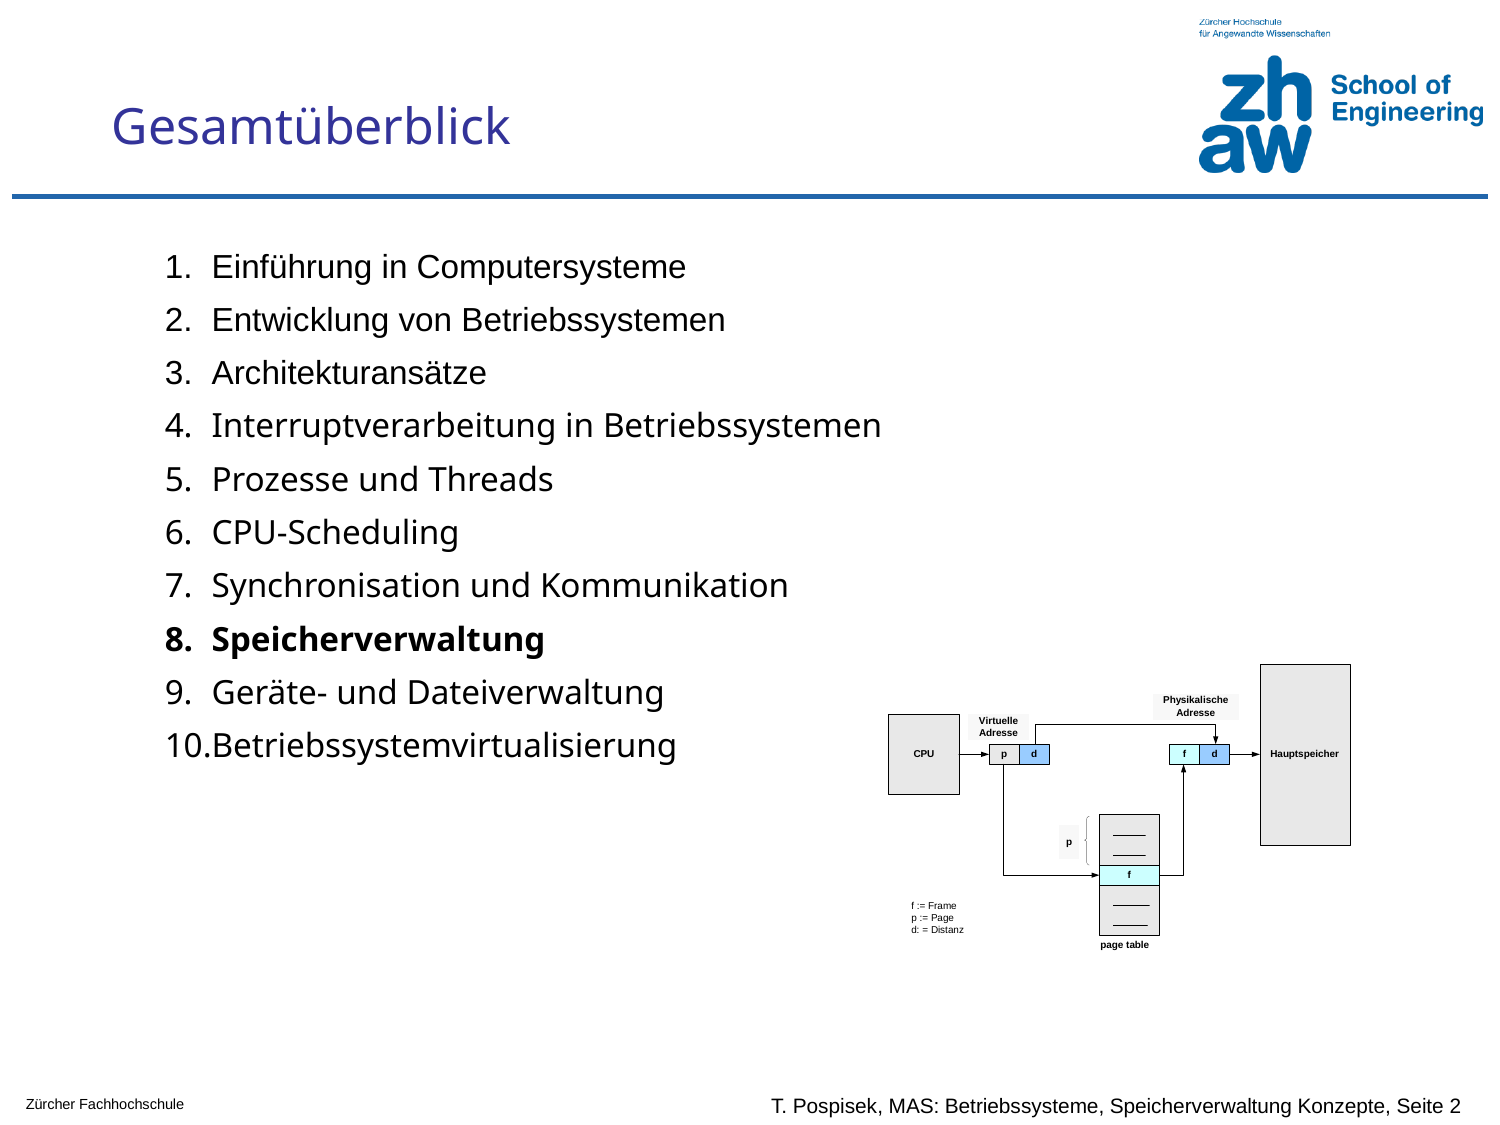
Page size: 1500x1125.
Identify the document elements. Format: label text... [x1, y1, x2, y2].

title Gesamtüberblick [96, 50, 1375, 163]
picture [1199, 19, 1483, 173]
text_box Einführung in Computersysteme Entwicklung von Betriebssystemen Architekturansätze Interruptverarbeitung in Betriebssystemen Prozesse und Threads CPU-Scheduling Synchronisation und Kommunikation Speicherverwaltung Geräte- und Dateiverwaltung Betriebssystemvirtualisierung [149, 237, 1363, 1013]
picture [887, 662, 1353, 957]
